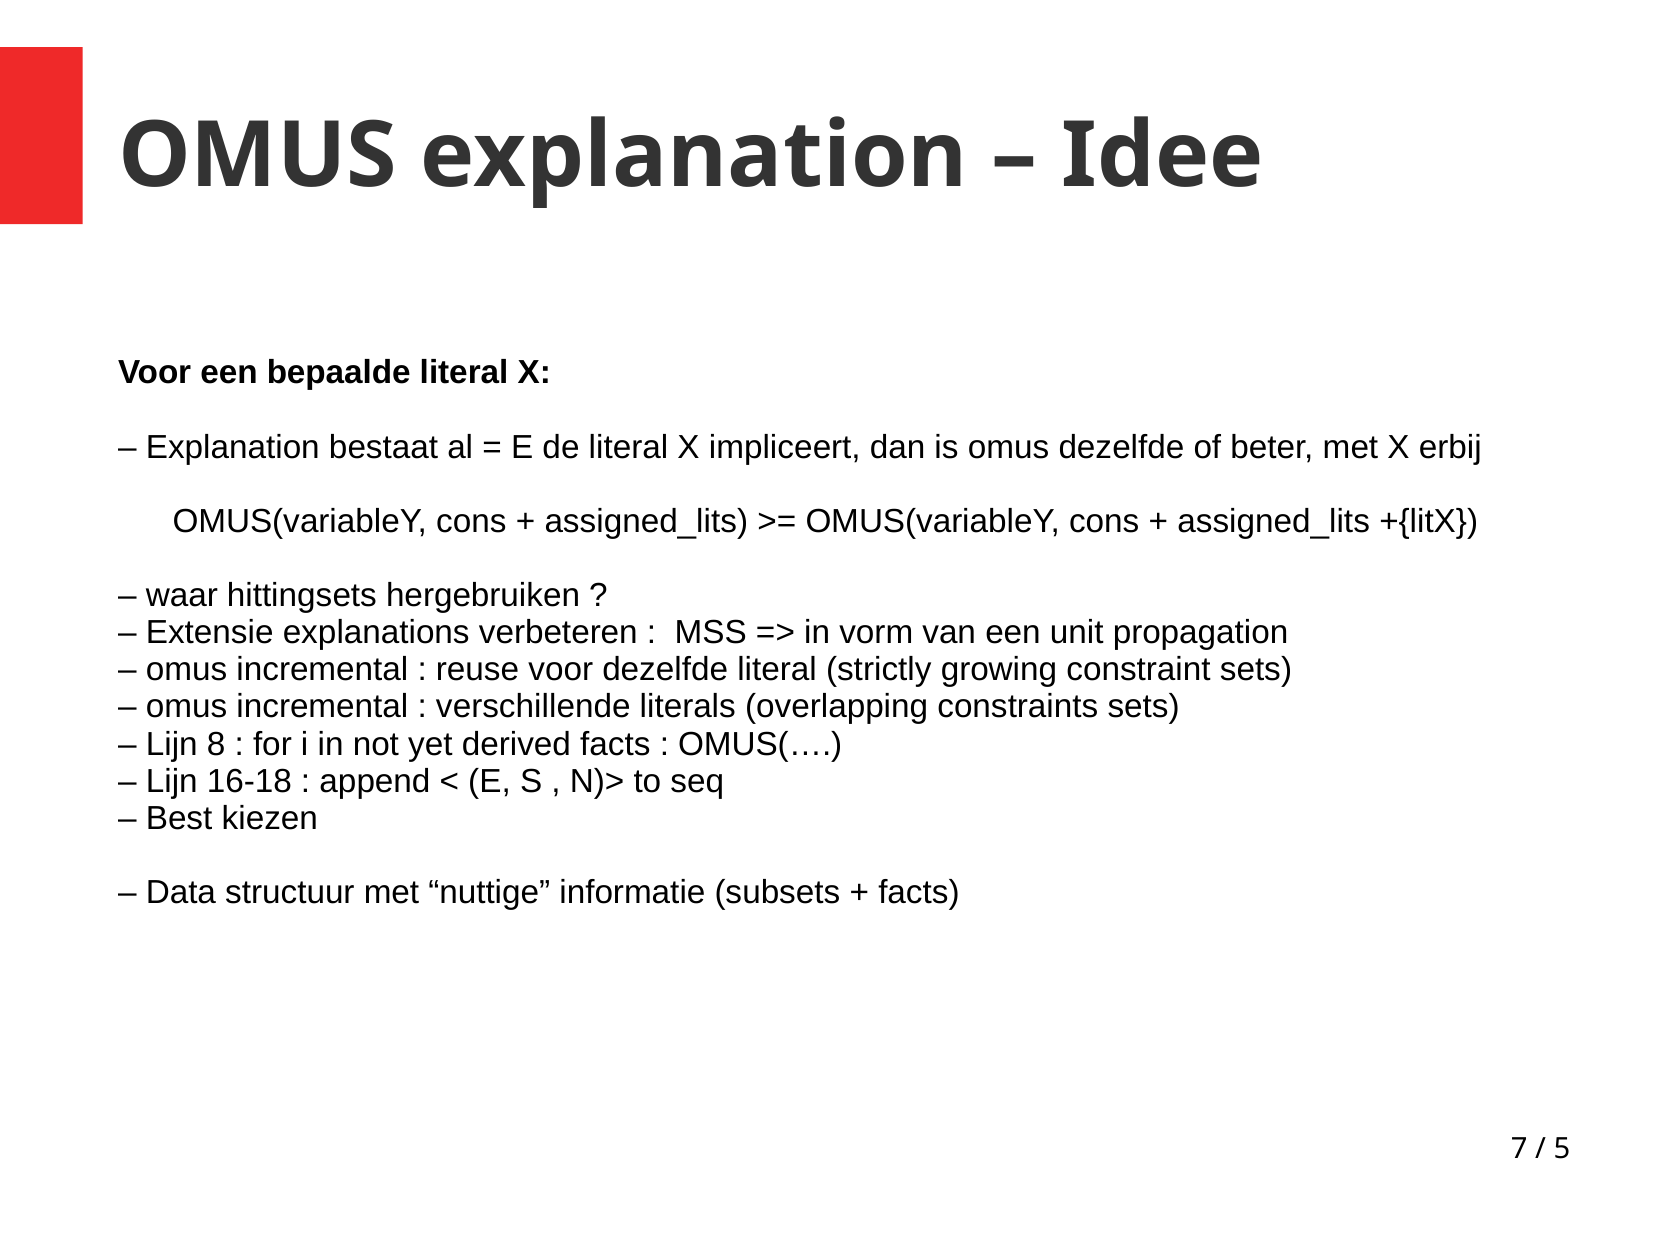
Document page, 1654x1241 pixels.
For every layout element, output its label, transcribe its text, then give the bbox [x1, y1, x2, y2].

subtitle Voor een bepaalde literal X: – Explanation bestaat al = E de literal X impliceert, dan is omus dezelfde of beter, met X erbij OMUS(variableY, cons + assigned_lits) >= OMUS(variableY, cons + assigned_lits +{litX}) – waar hittingsets hergebruiken ? – Extensie explanations verbeteren : MSS => in vorm van een unit propagation – omus incremental : reuse voor dezelfde literal (strictly growing constraint sets) – omus incremental : verschillende literals (overlapping constraints sets) – Lijn 8 : for i in not yet derived facts : OMUS(….) – Lijn 16-18 : append < (E, S , N)> to seq – Best kiezen – Data structuur met “nuttige” informatie (subsets + facts) [118, 354, 1536, 1074]
title OMUS explanation – Idee [118, 49, 1571, 256]
